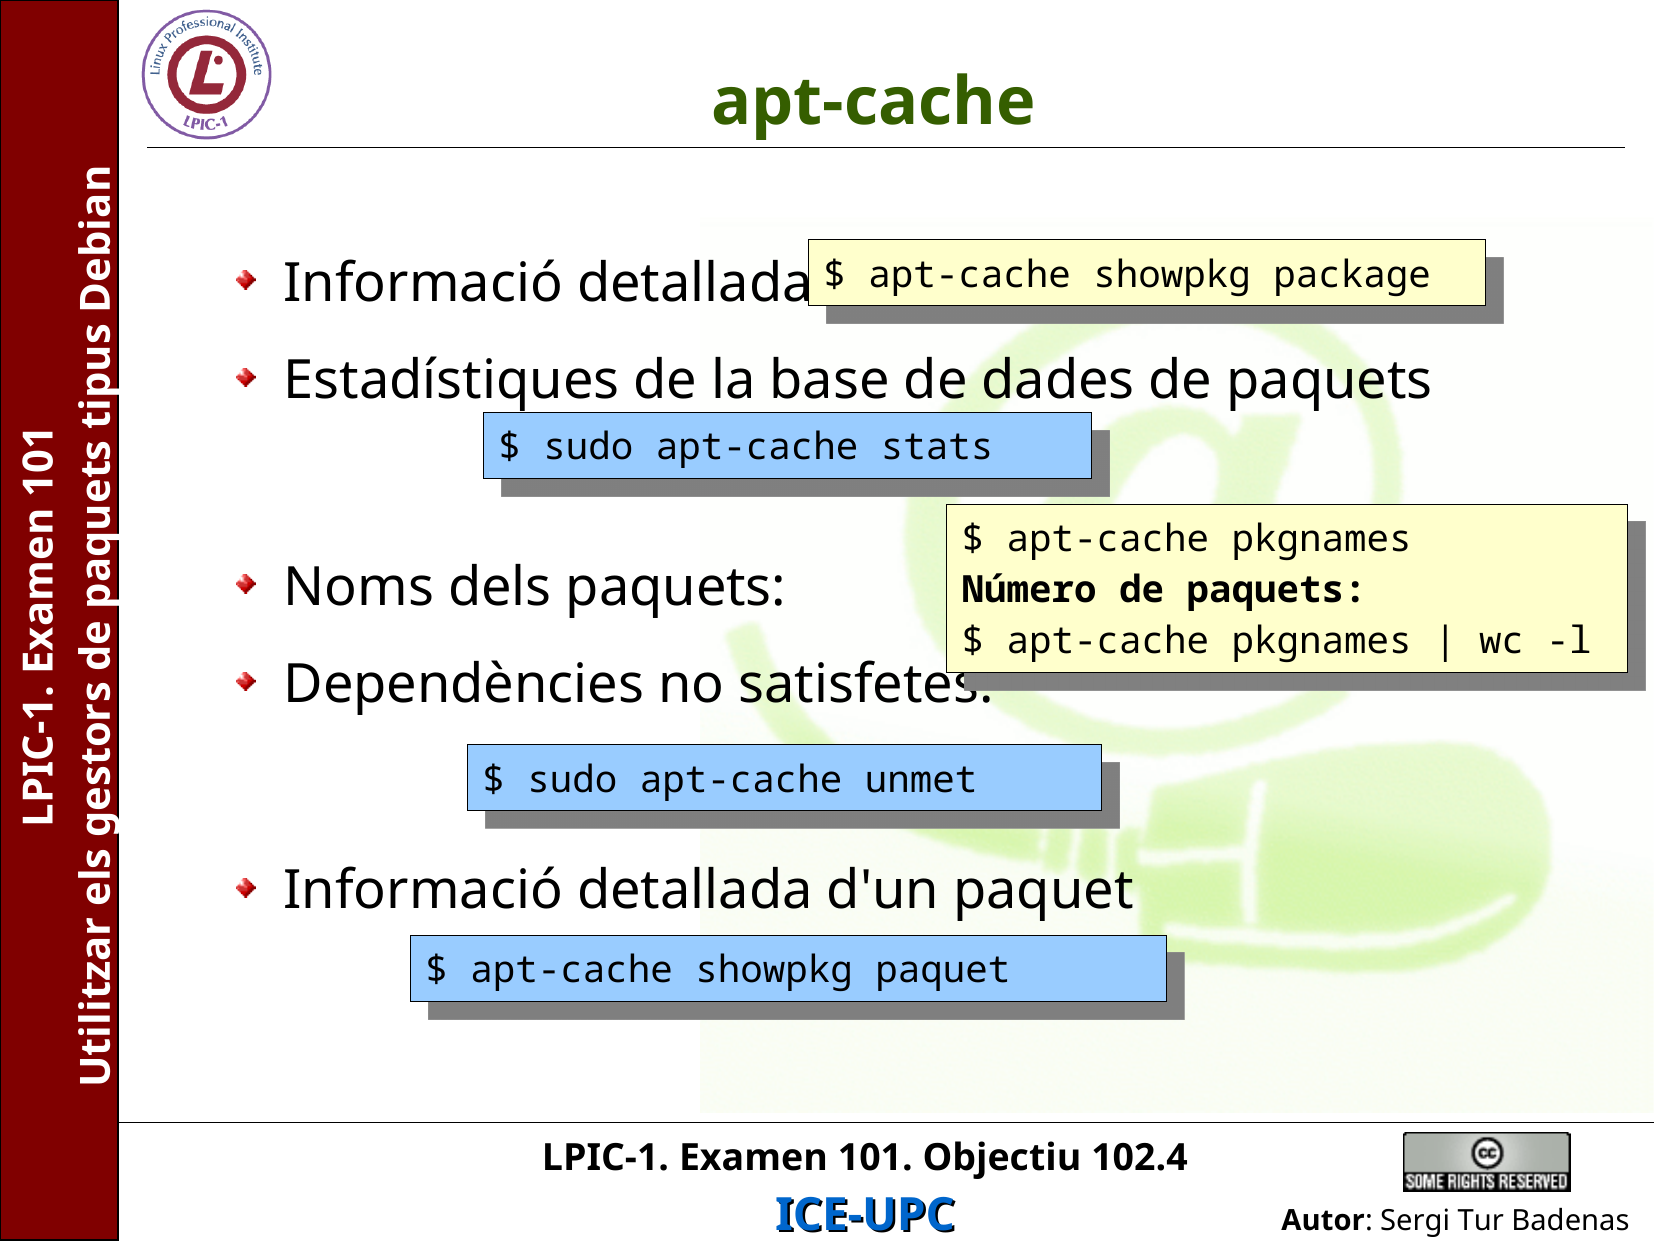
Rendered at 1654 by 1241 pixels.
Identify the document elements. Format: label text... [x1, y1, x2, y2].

title apt-cache [129, 55, 1619, 142]
text_box $ apt-cache pkgnames Número de paquets: $ apt-cache pkgnames | wc -l [946, 504, 1628, 632]
picture [135, 5, 277, 55]
list Informació detallada Estadístiques de la base de dades de paquets Noms dels paquets: Dependències no satisfetes: Informació detallada d'un paquet [141, 242, 1630, 1078]
text_box $ sudo apt-cache stats [483, 412, 1092, 477]
text_box $ sudo apt-cache unmet [467, 744, 1102, 797]
picture [1403, 1132, 1571, 1192]
text_box $ apt-cache showpkg paquet [410, 935, 1167, 988]
text_box $ apt-cache showpkg package [808, 239, 1486, 304]
picture [700, 217, 1654, 1113]
